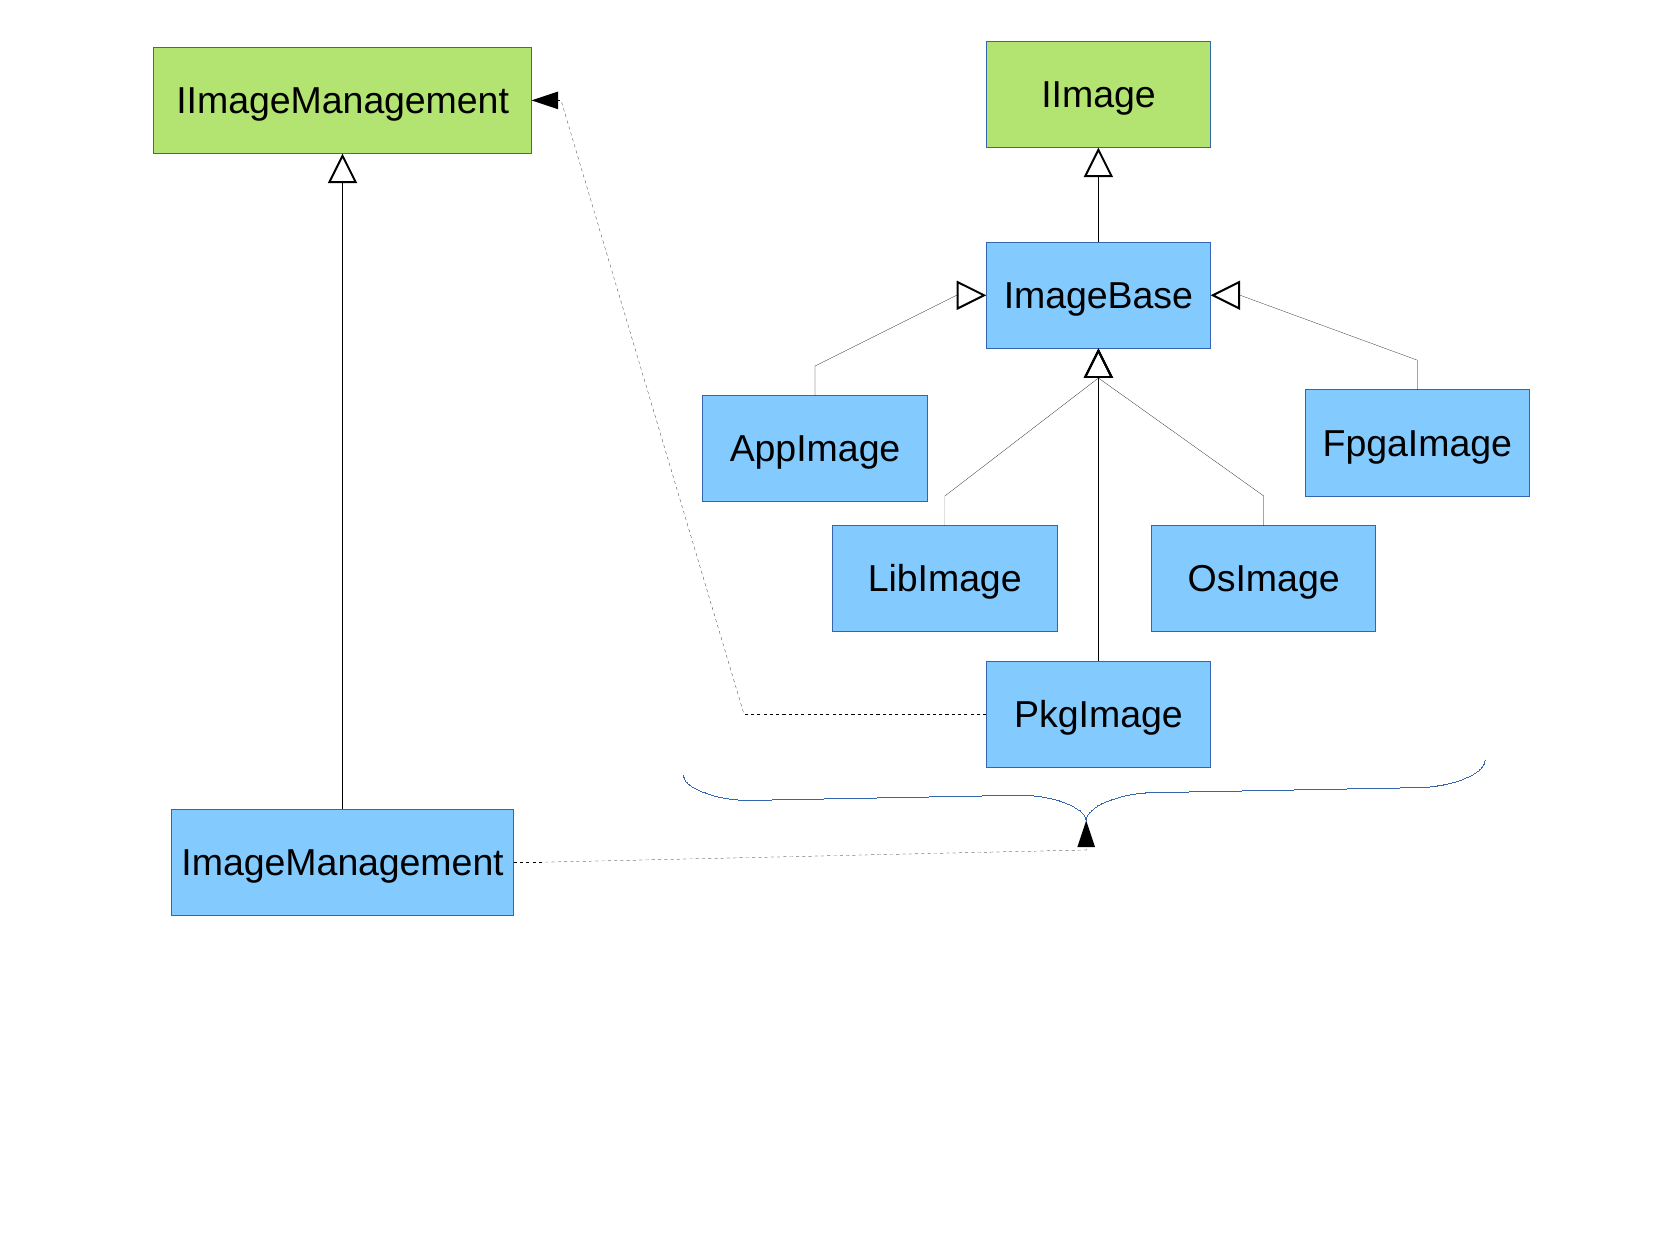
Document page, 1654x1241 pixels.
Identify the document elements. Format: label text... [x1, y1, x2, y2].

text_box OsImage [1151, 525, 1376, 632]
text_box AppImage [702, 395, 928, 502]
text_box IImageManagement [153, 47, 532, 154]
text_box FpgaImage [1305, 389, 1530, 497]
text_box ImageManagement [171, 809, 514, 916]
text_box PkgImage [986, 661, 1211, 768]
text_box IImage [986, 41, 1211, 148]
text_box LibImage [832, 525, 1058, 632]
text_box ImageBase [986, 242, 1211, 349]
